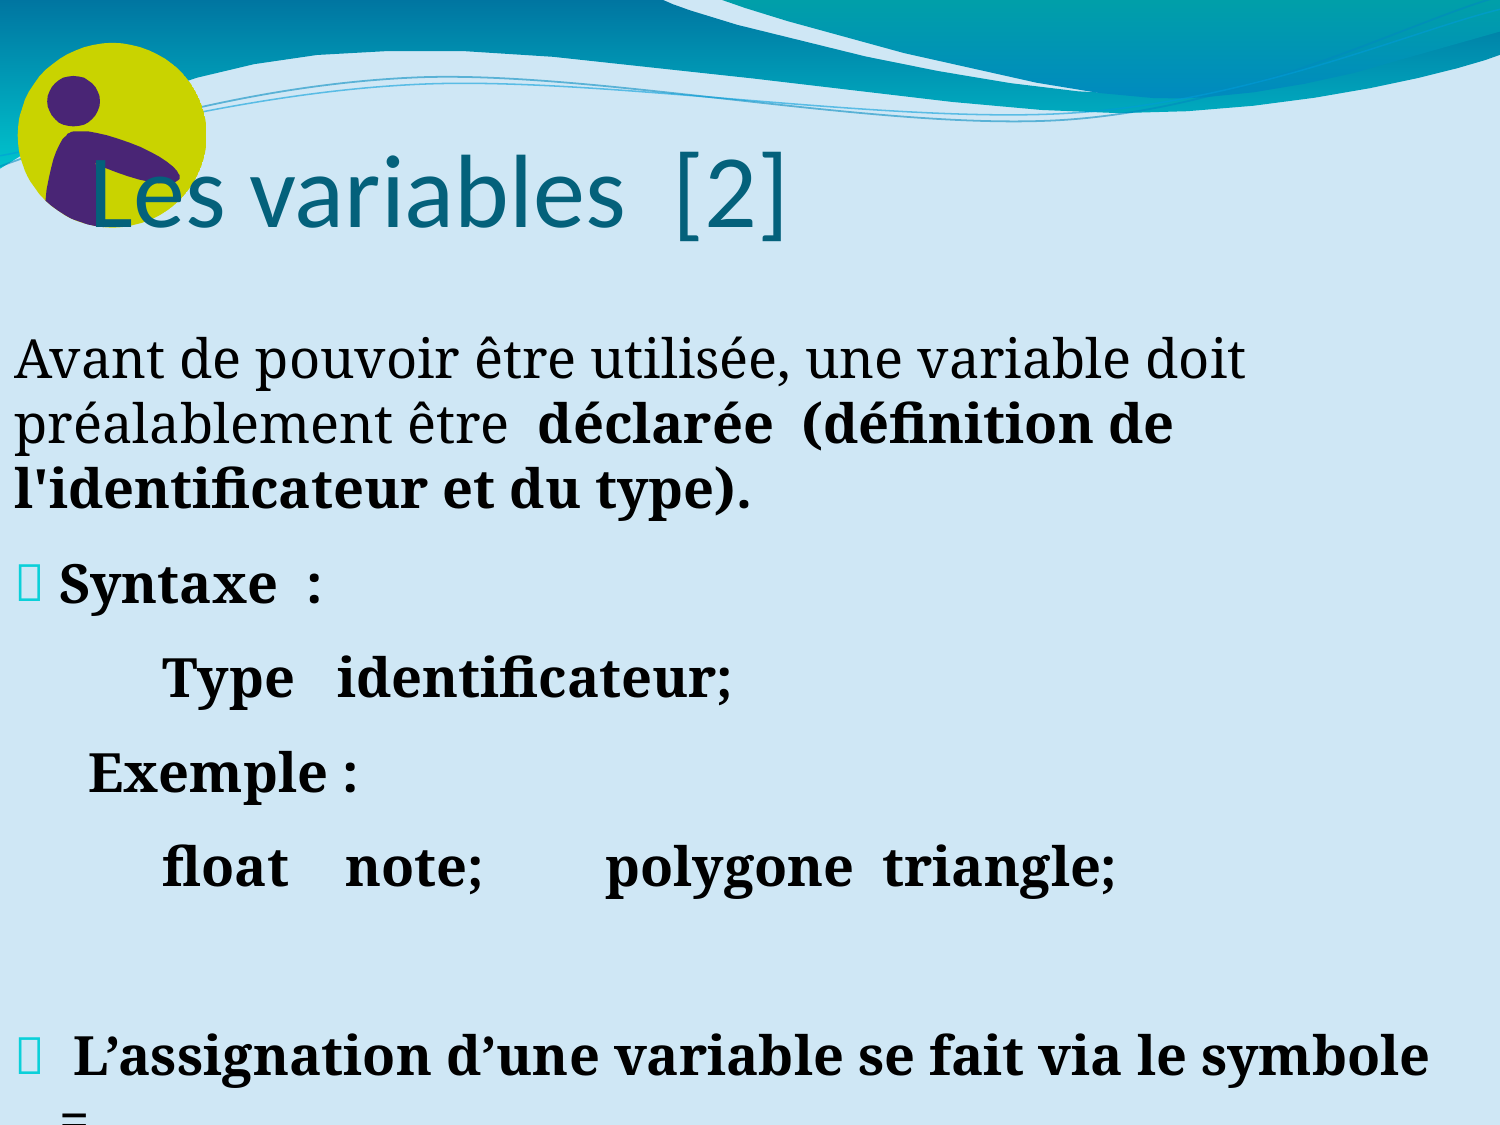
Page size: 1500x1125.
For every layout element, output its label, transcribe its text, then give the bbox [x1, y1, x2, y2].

title Les variables [2] [75, 115, 1425, 303]
list Avant de pouvoir être utilisée, une variable doit préalablement être déclarée (définition de l'identificateur et du type). Syntaxe : Type identificateur; Exemple : float note; polygone triangle; L’assignation d’une variable se fait via le symbole = Exemple : note = 10.5 ; [0, 317, 1500, 1079]
